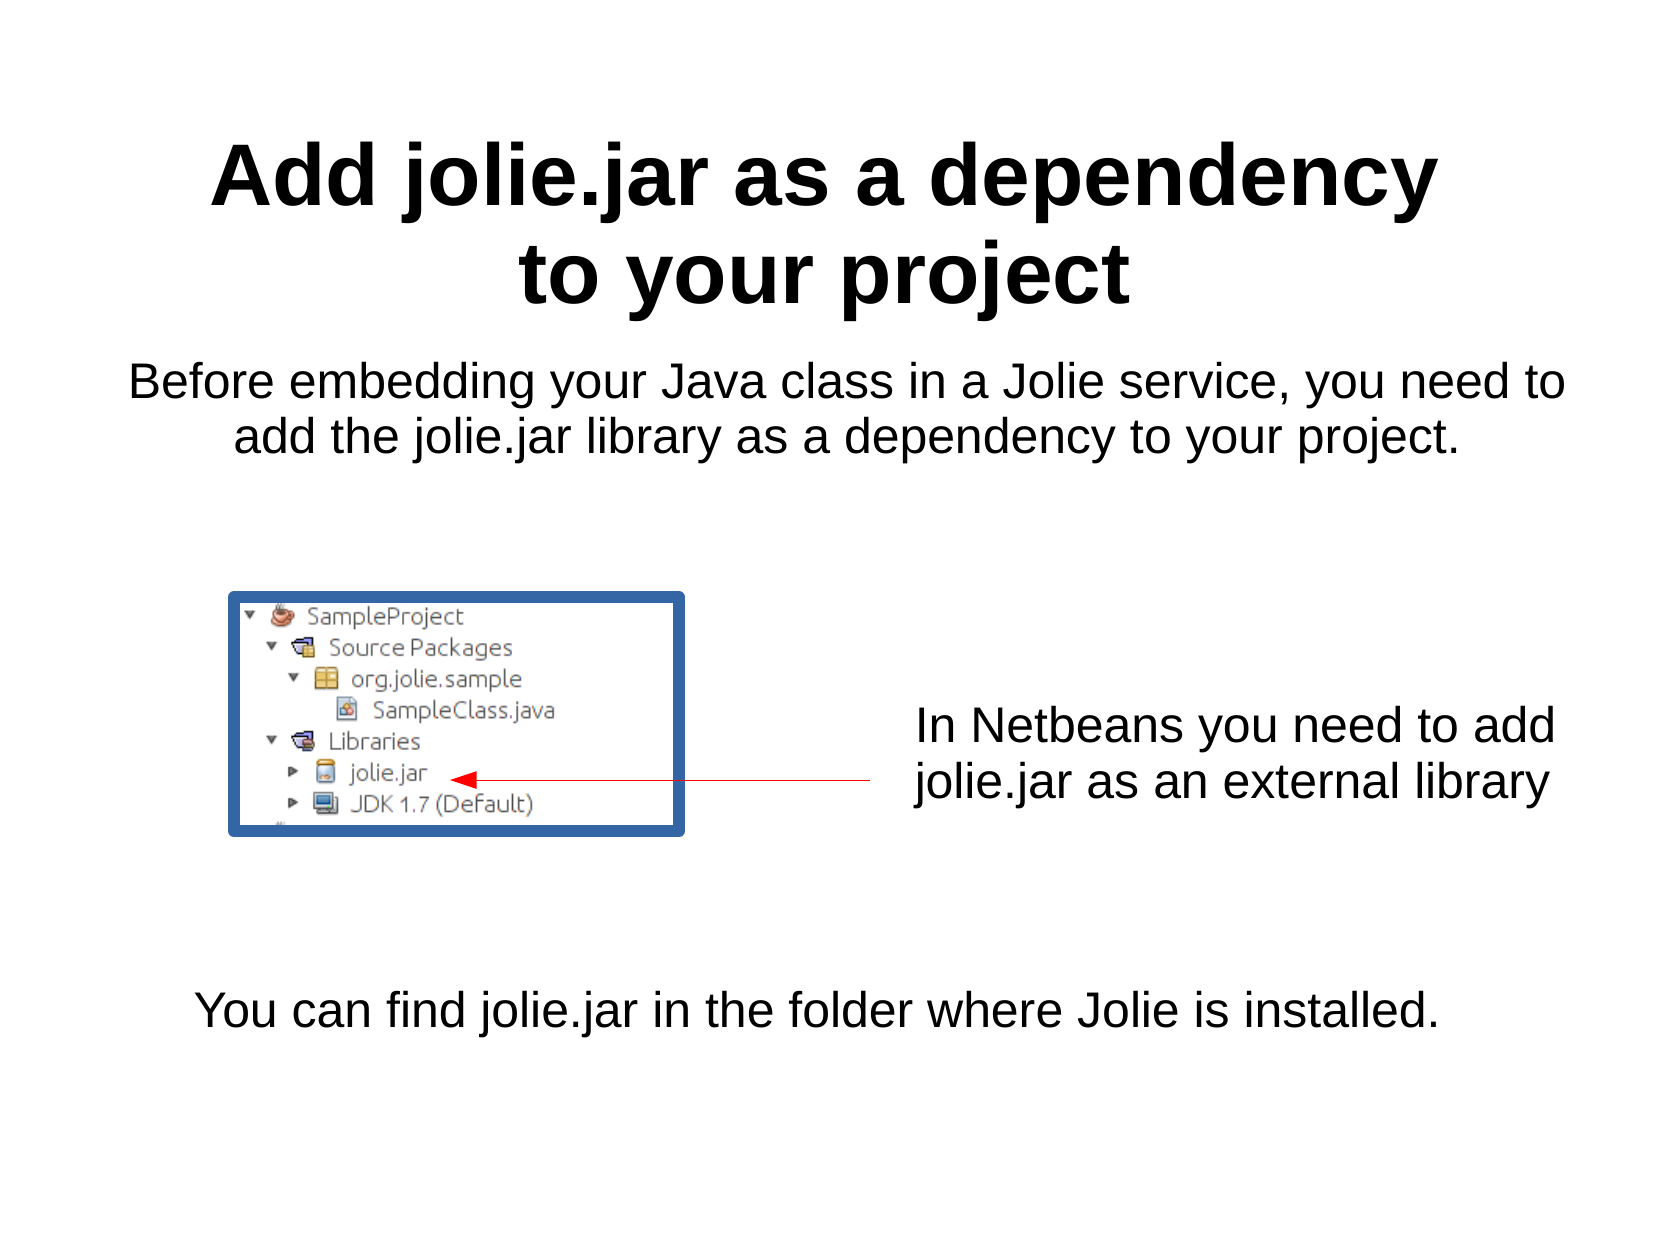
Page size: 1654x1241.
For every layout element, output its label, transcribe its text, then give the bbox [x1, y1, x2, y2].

picture [240, 603, 673, 826]
text_box You can find jolie.jar in the folder where Jolie is installed. [60, 975, 1576, 1047]
text_box Before embedding your Java class in a Jolie service, you need to add the jolie.jar library as a dependency to your project. [90, 345, 1606, 473]
text_box Add jolie.jar as a dependency to your project [194, 119, 1456, 331]
text_box In Netbeans you need to add jolie.jar as an external library [900, 690, 1654, 818]
